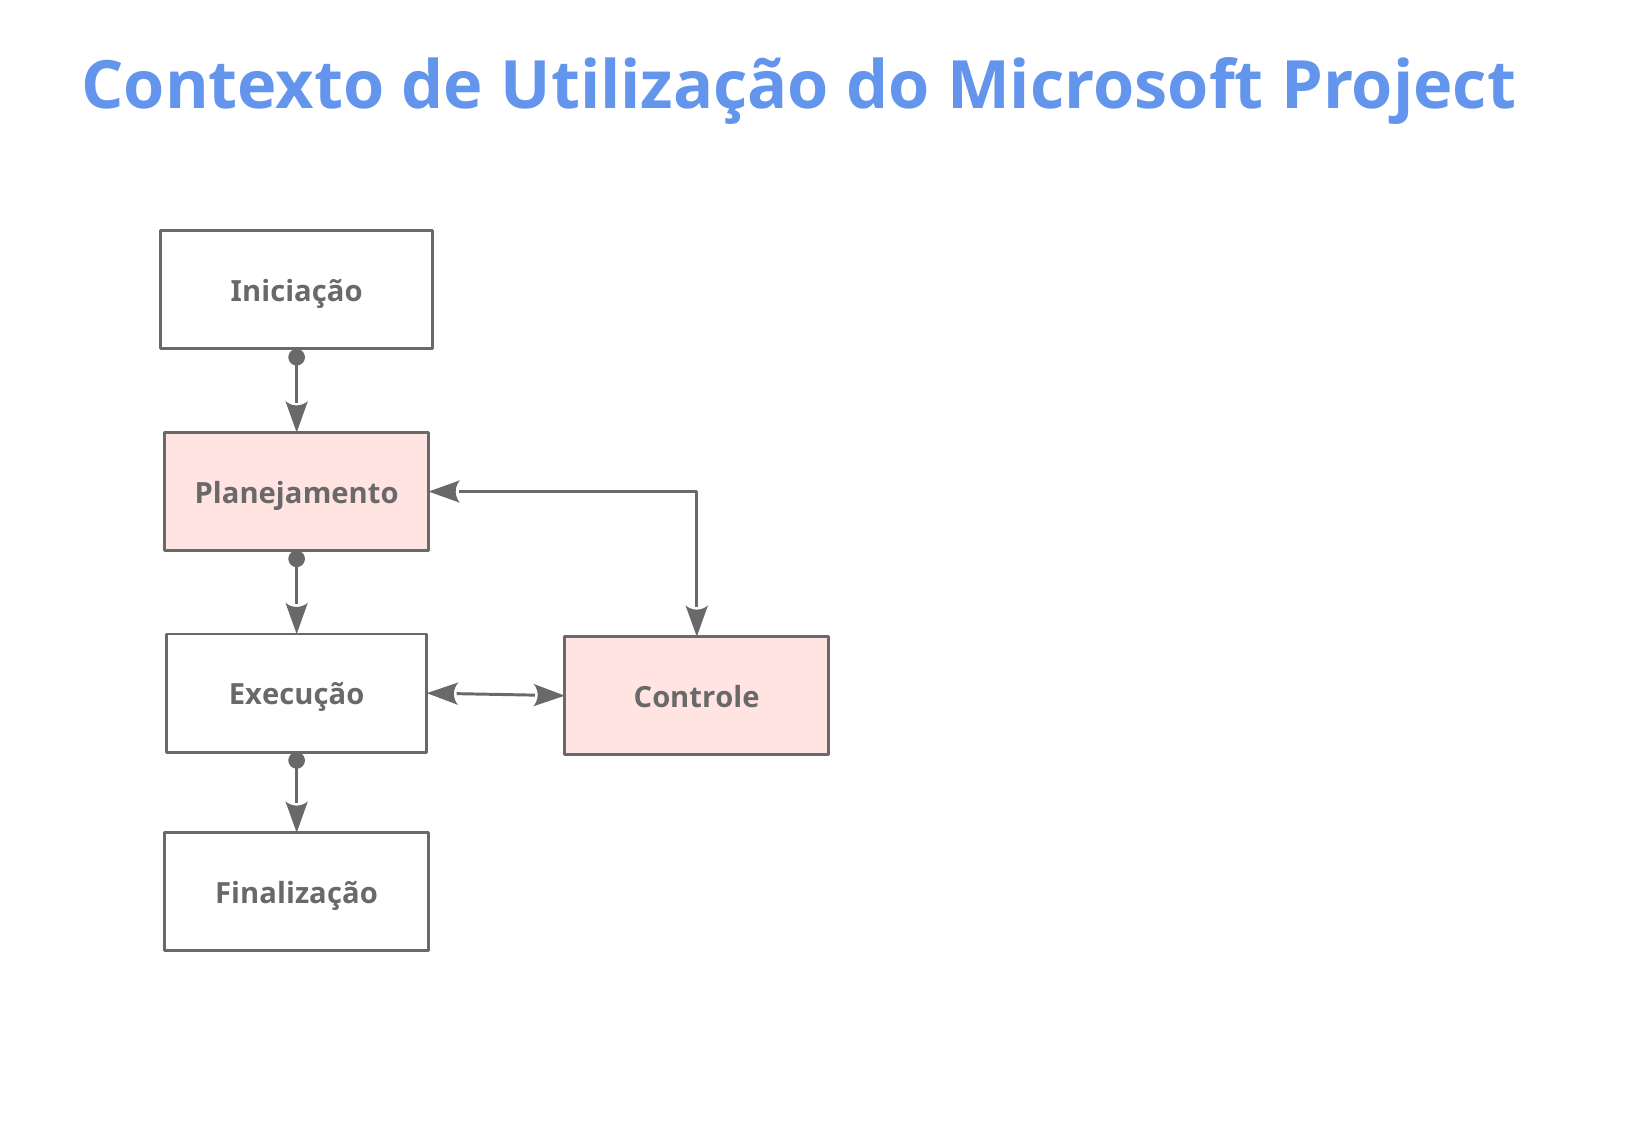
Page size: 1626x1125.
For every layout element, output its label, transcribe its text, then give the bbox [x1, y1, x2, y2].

text_box Execução [166, 634, 427, 753]
text_box Planejamento [164, 432, 429, 551]
title Contexto de Utilização do Microsoft Project [81, 41, 1544, 122]
text_box Finalização [164, 832, 429, 951]
text_box Controle [564, 636, 829, 755]
text_box Iniciação [160, 230, 433, 349]
